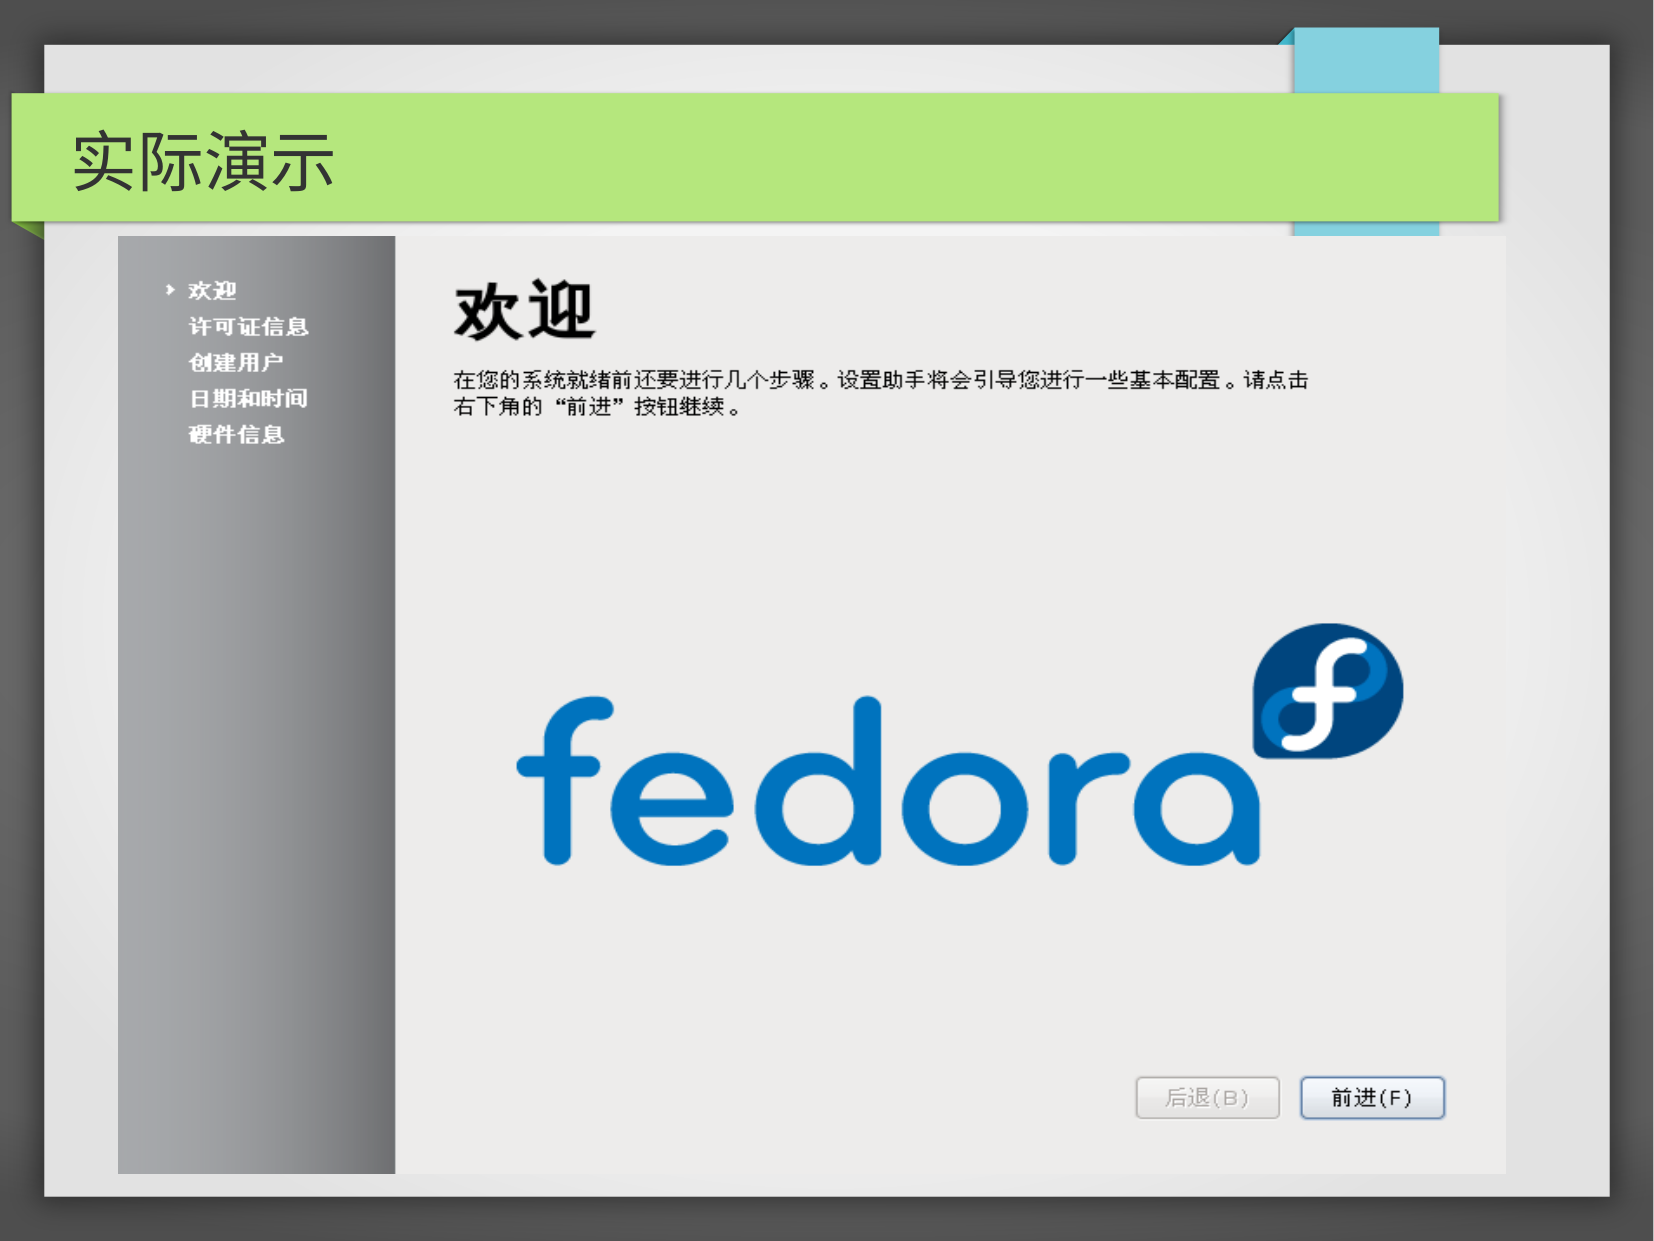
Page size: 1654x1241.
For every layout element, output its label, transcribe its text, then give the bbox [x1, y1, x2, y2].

picture [0, 0, 1654, 1241]
title 实际演示 [70, 106, 1229, 213]
